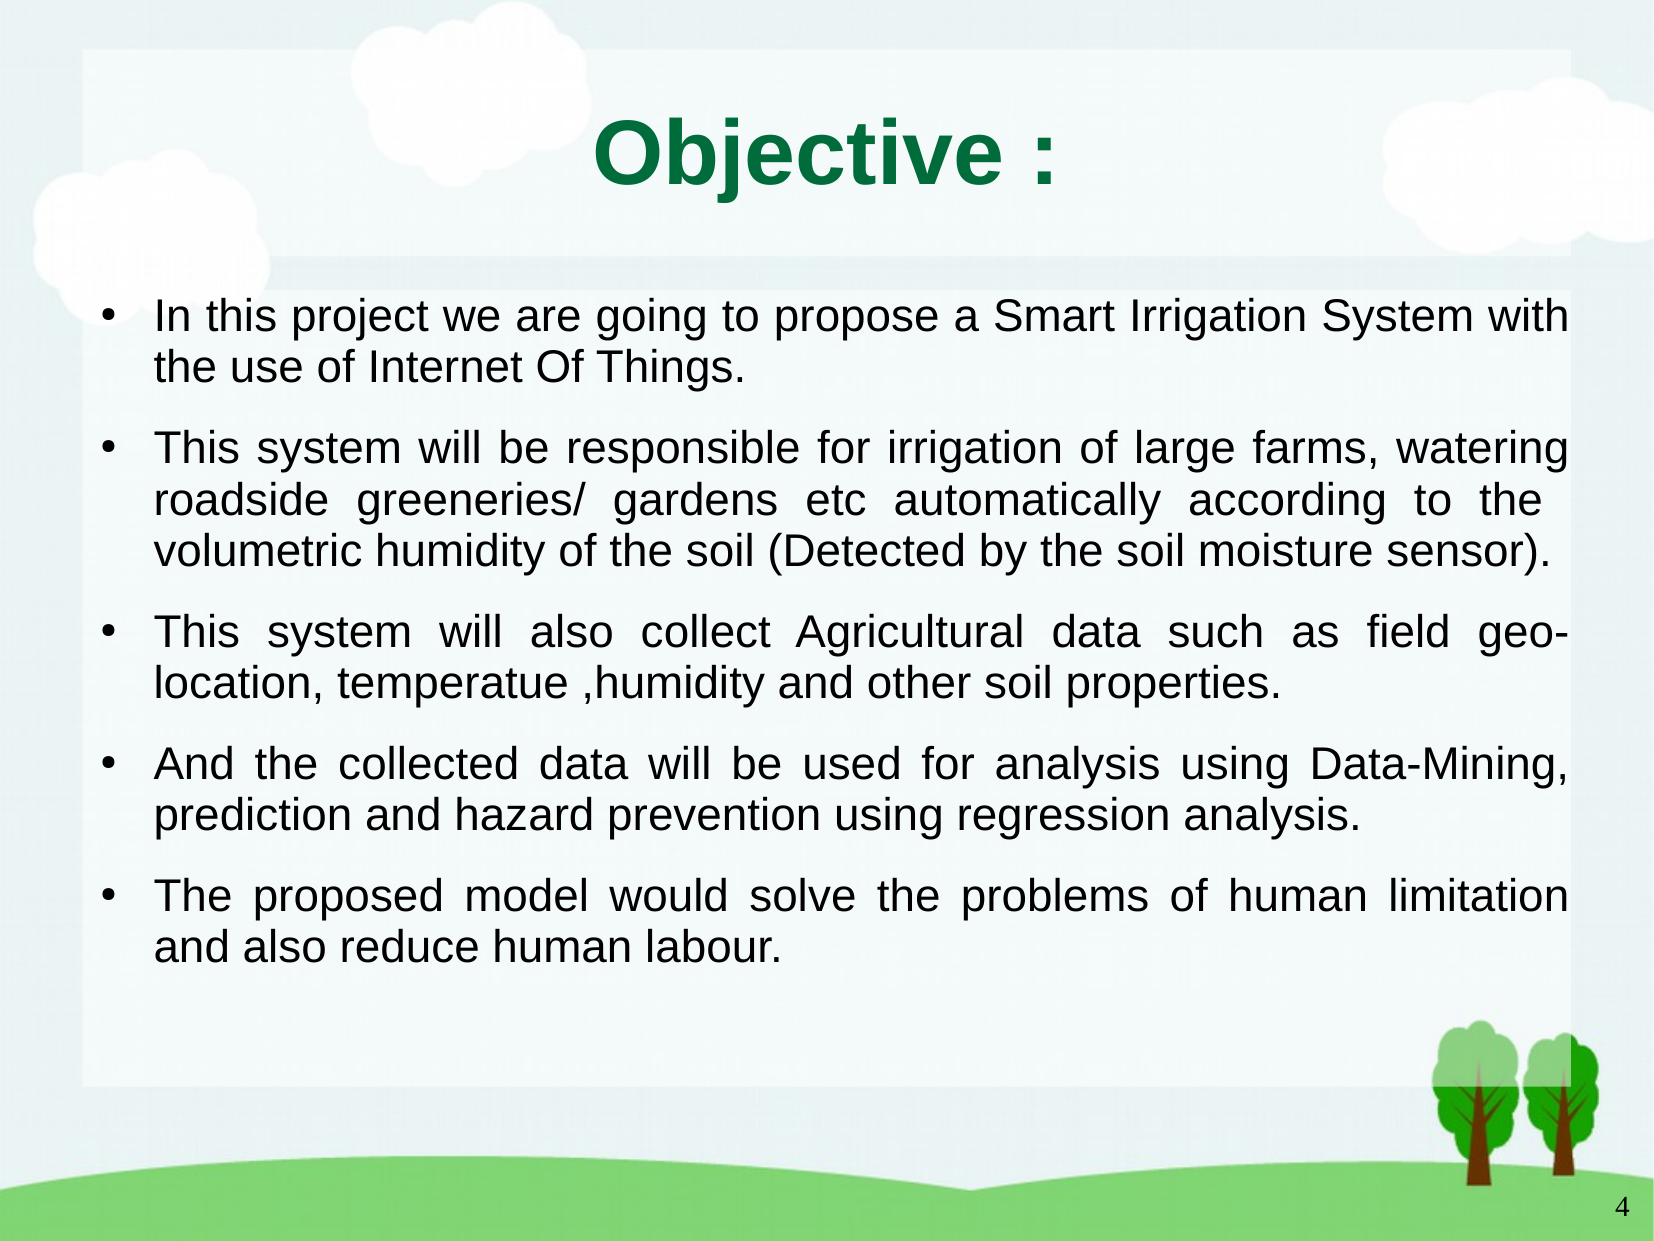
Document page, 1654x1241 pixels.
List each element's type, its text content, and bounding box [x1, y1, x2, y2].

list In this project we are going to propose a Smart Irrigation System with the use of Internet Of Things. This system will be responsible for irrigation of large farms, watering roadside greeneries/ gardens etc automatically according to the volumetric humidity of the soil (Detected by the soil moisture sensor). This system will also collect Agricultural data such as field geo-location, temperatue ,humidity and other soil properties. And the collected data will be used for analysis using Data-Mining, prediction and hazard prevention using regression analysis. The proposed model would solve the problems of human limitation and also reduce human labour. [82, 290, 1571, 1087]
picture [0, 0, 1654, 1241]
title Objective : [82, 49, 1571, 257]
